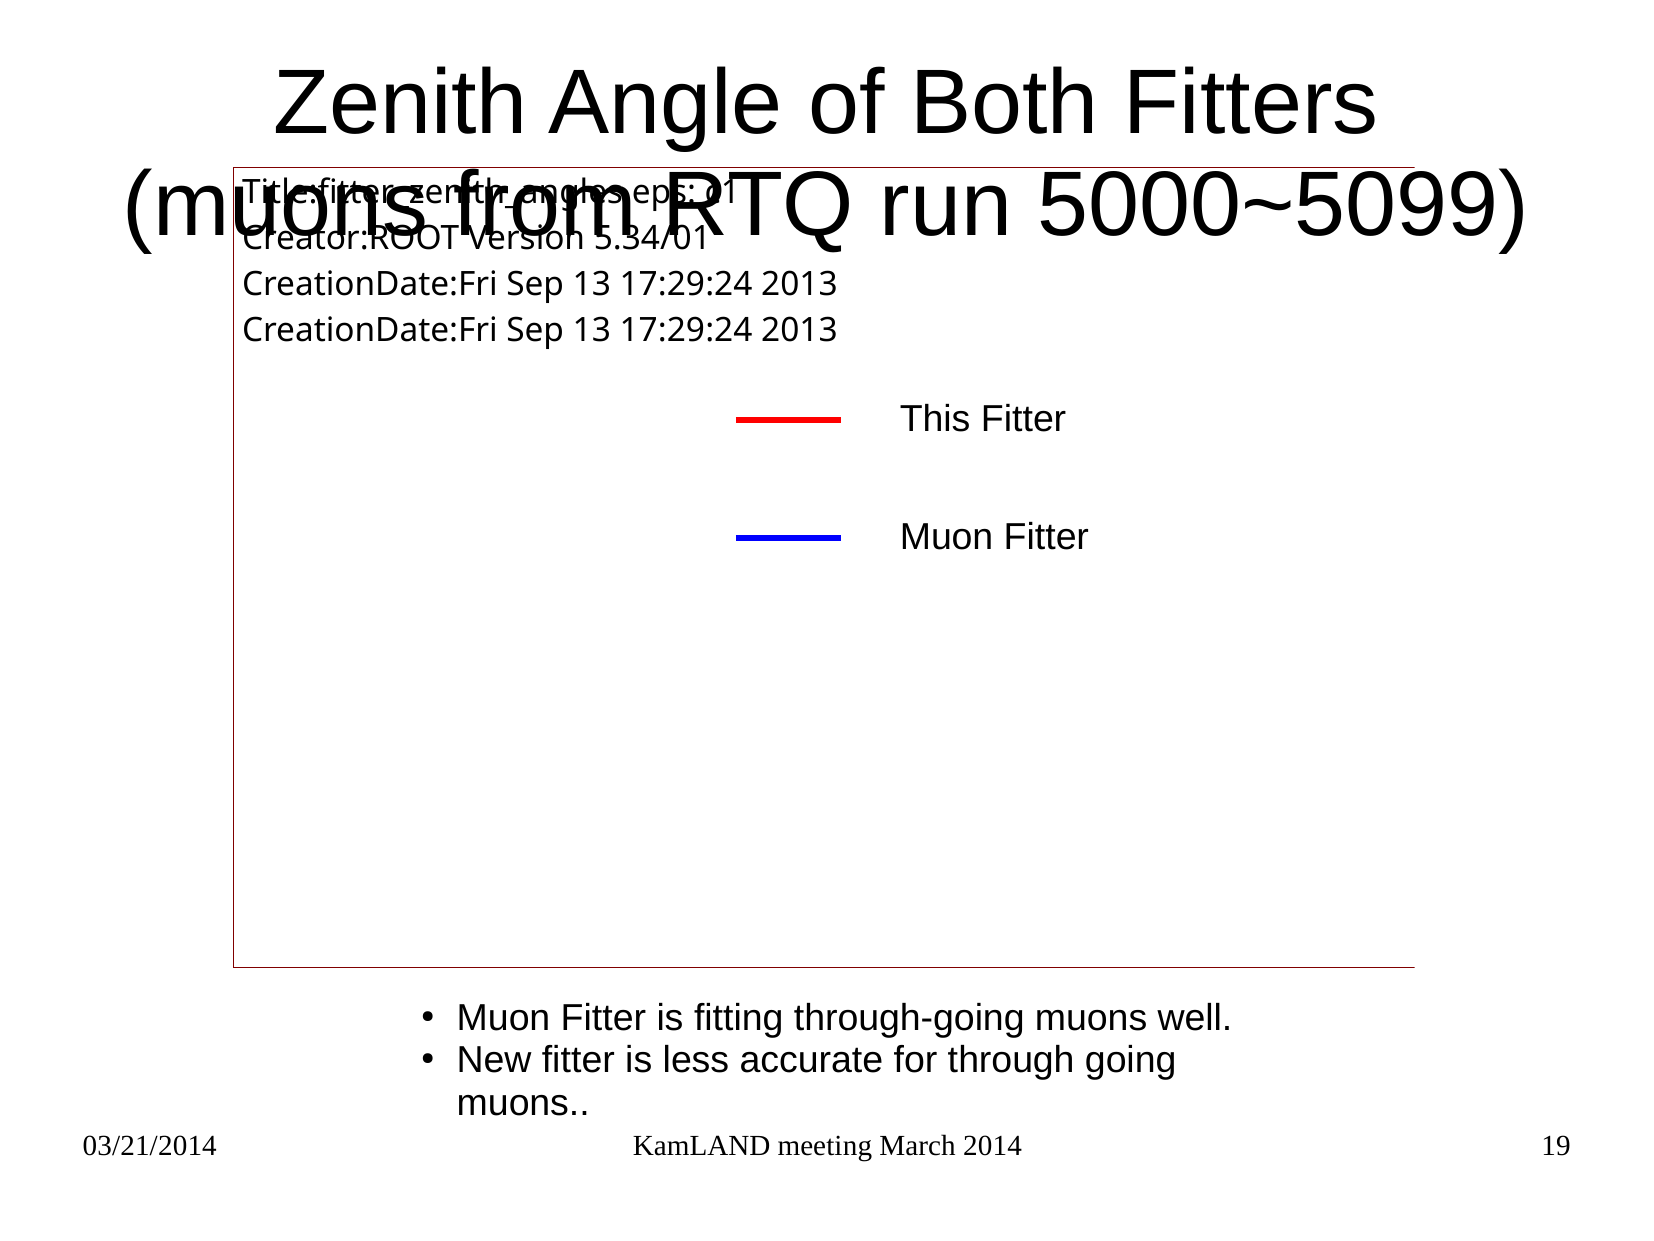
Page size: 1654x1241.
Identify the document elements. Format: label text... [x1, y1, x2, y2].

text_box Muon Fitter [885, 508, 1111, 565]
text_box Muon Fitter is fitting through-going muons well. New fitter is less accurate for through going muons.. [406, 989, 1307, 1131]
title Zenith Angle of Both Fitters (muons from RTQ run 5000~5099) [82, 49, 1571, 257]
picture [231, 257, 1415, 968]
text_box This Fitter [885, 390, 1111, 447]
